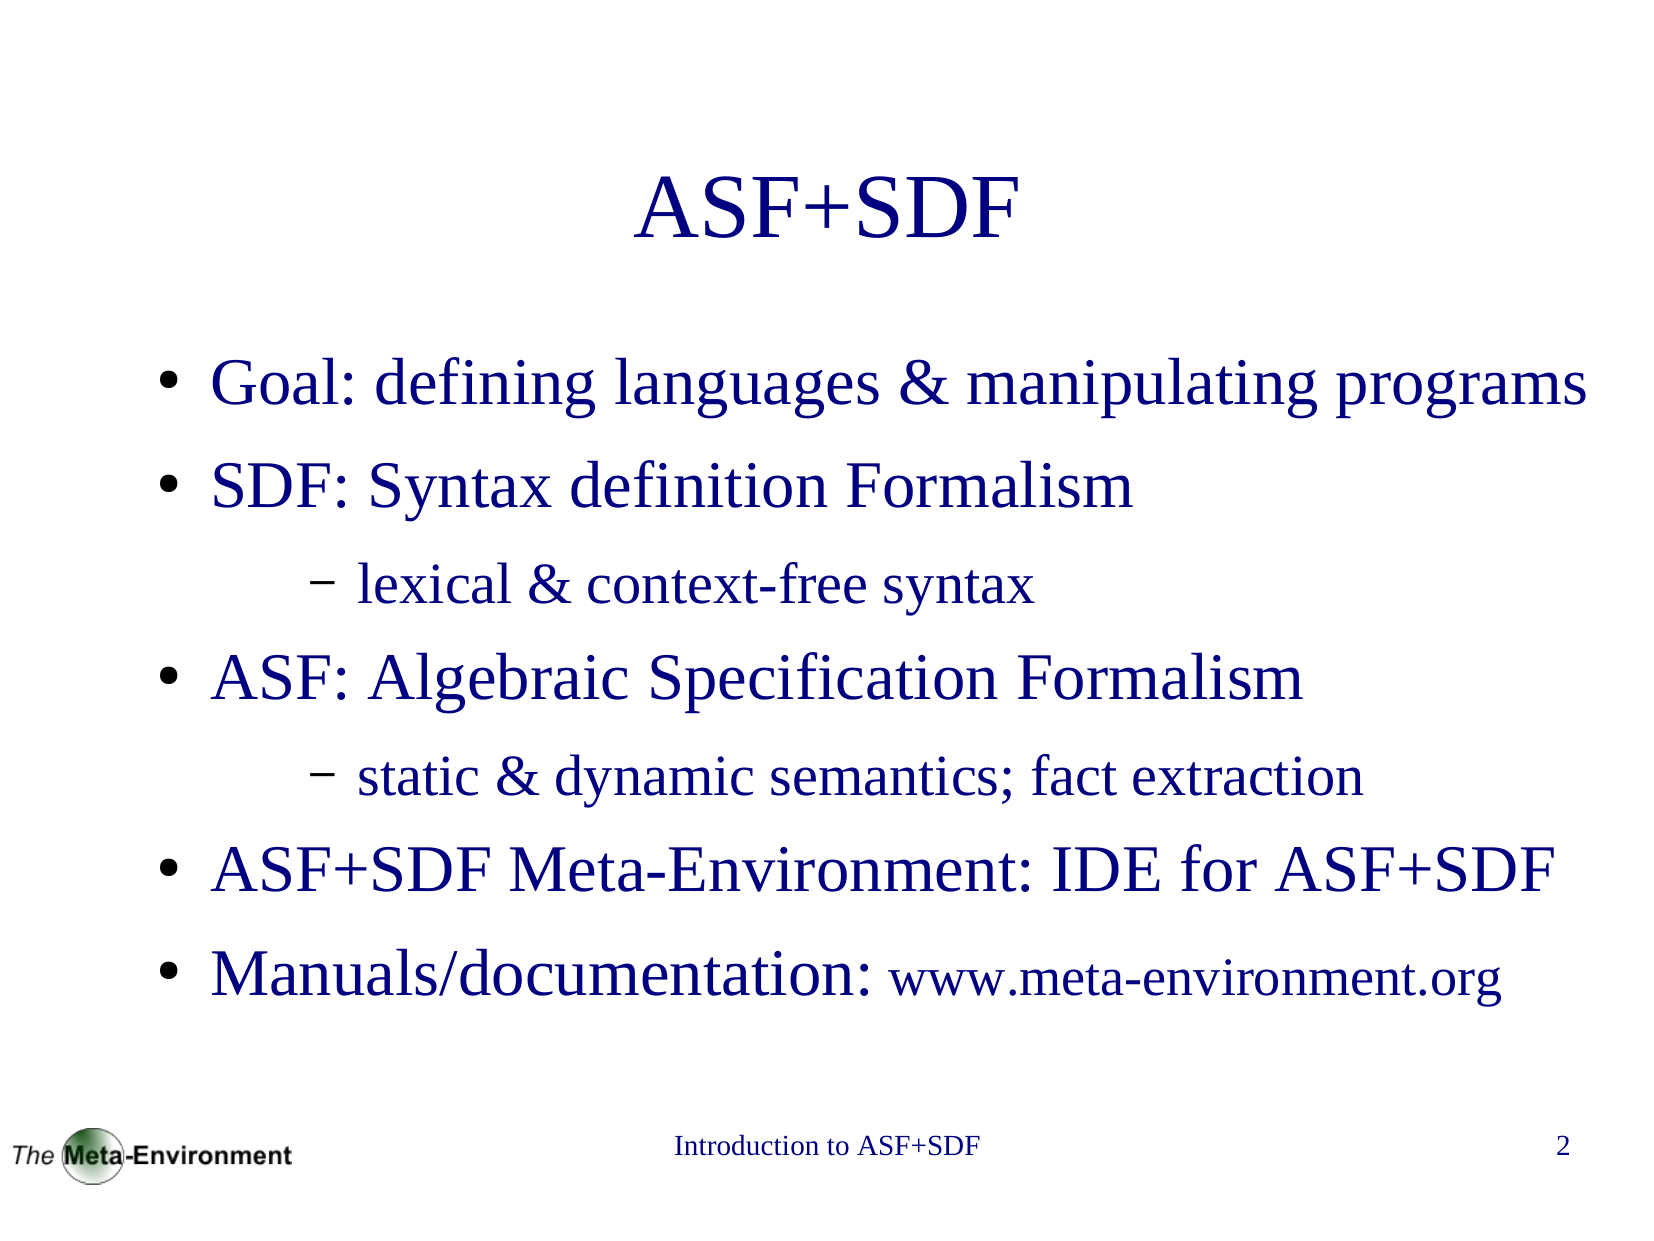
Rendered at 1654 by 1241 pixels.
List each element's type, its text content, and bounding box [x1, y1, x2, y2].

picture [13, 1128, 292, 1185]
title ASF+SDF [121, 102, 1534, 311]
list Goal: defining languages & manipulating programs SDF: Syntax definition Formalism lexical & context-free syntax ASF: Algebraic Specification Formalism static & dynamic semantics; fact extraction ASF+SDF Meta-Environment: IDE for ASF+SDF Manuals/documentation: www.meta-environment.org [121, 344, 1626, 1171]
